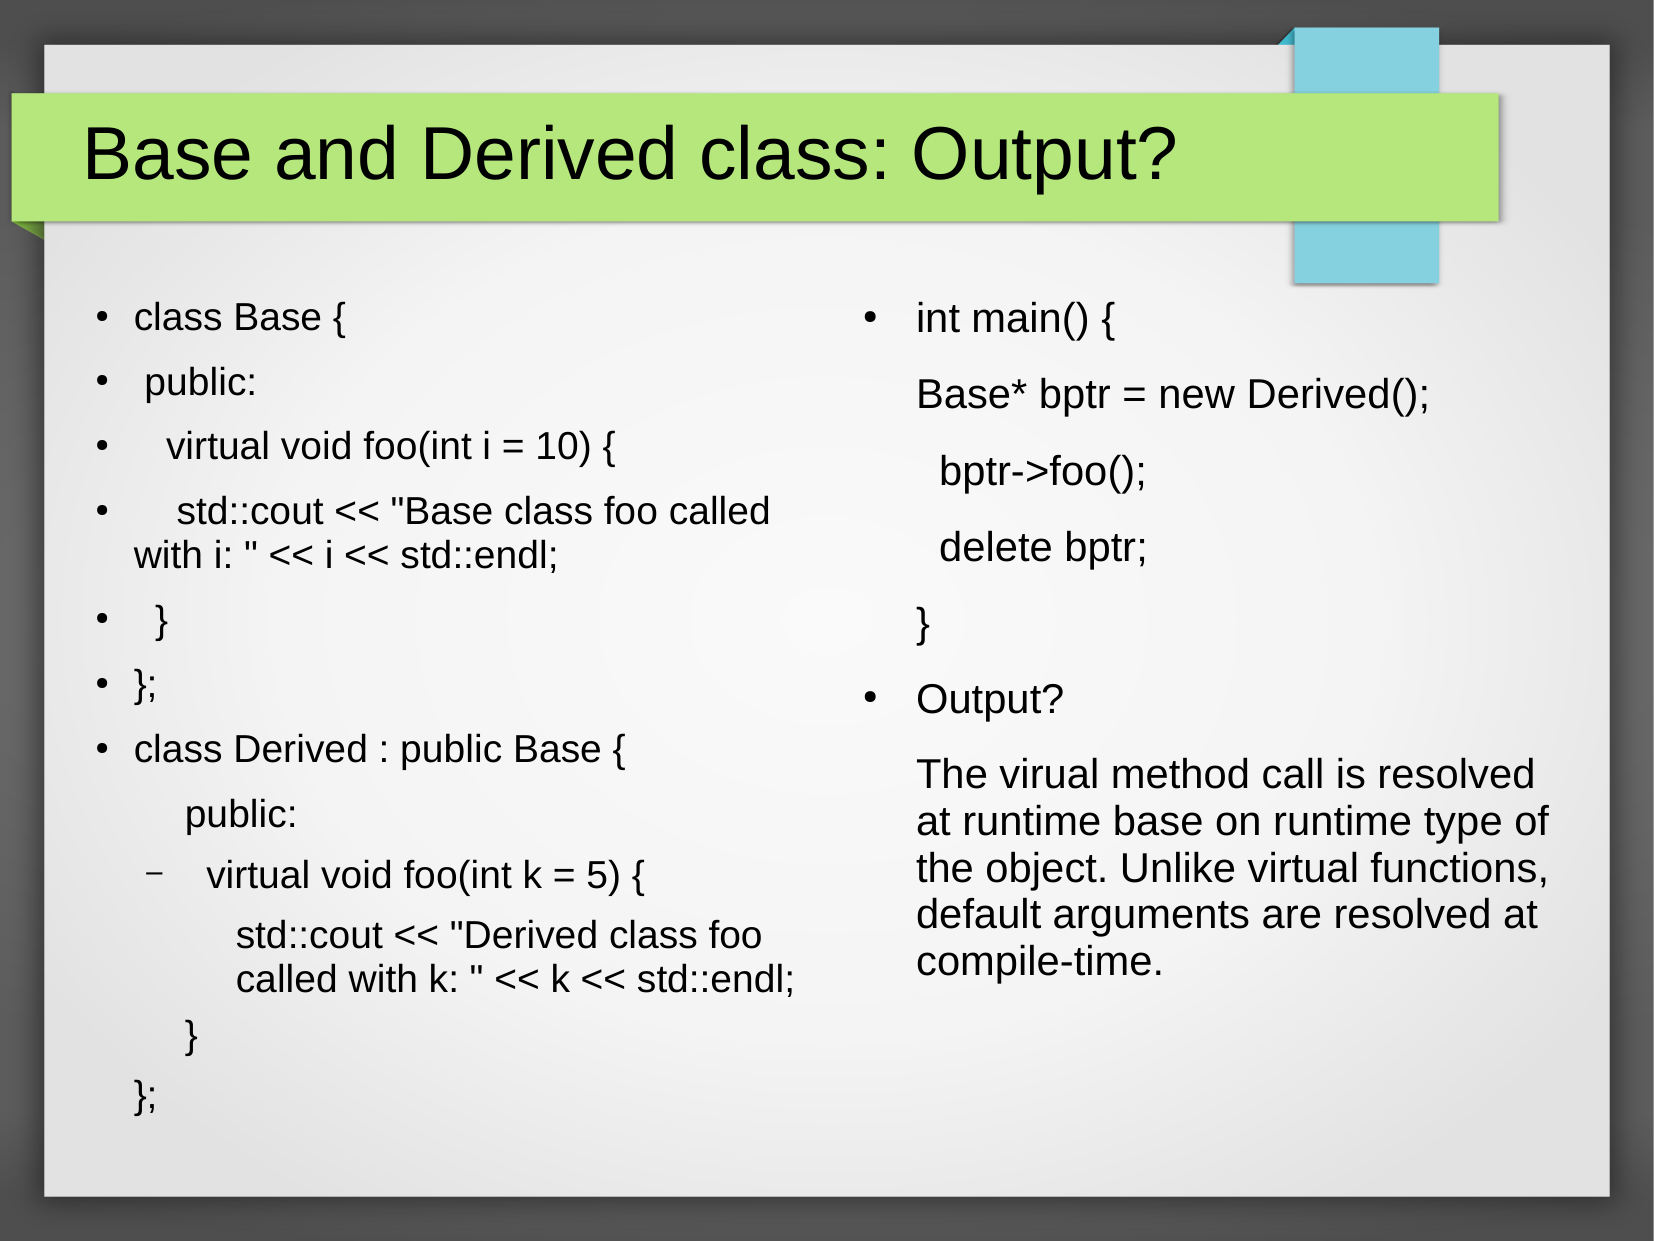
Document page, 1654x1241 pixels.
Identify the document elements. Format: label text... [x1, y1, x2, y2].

list class Base { public: virtual void foo(int i = 10) { std::cout << "Base class foo called with i: " << i << std::endl; } }; class Derived : public Base { public: virtual void foo(int k = 5) { std::cout << "Derived class foo called with k: " << k << std::endl; } }; [82, 295, 809, 1130]
list int main() { Base* bptr = new Derived(); bptr->foo(); delete bptr; } Output? The virual method call is resolved at runtime base on runtime type of the object. Unlike virtual functions, default arguments are resolved at compile-time. [845, 295, 1572, 1130]
title Base and Derived class: Output? [82, 94, 1264, 213]
picture [0, 0, 1654, 1241]
